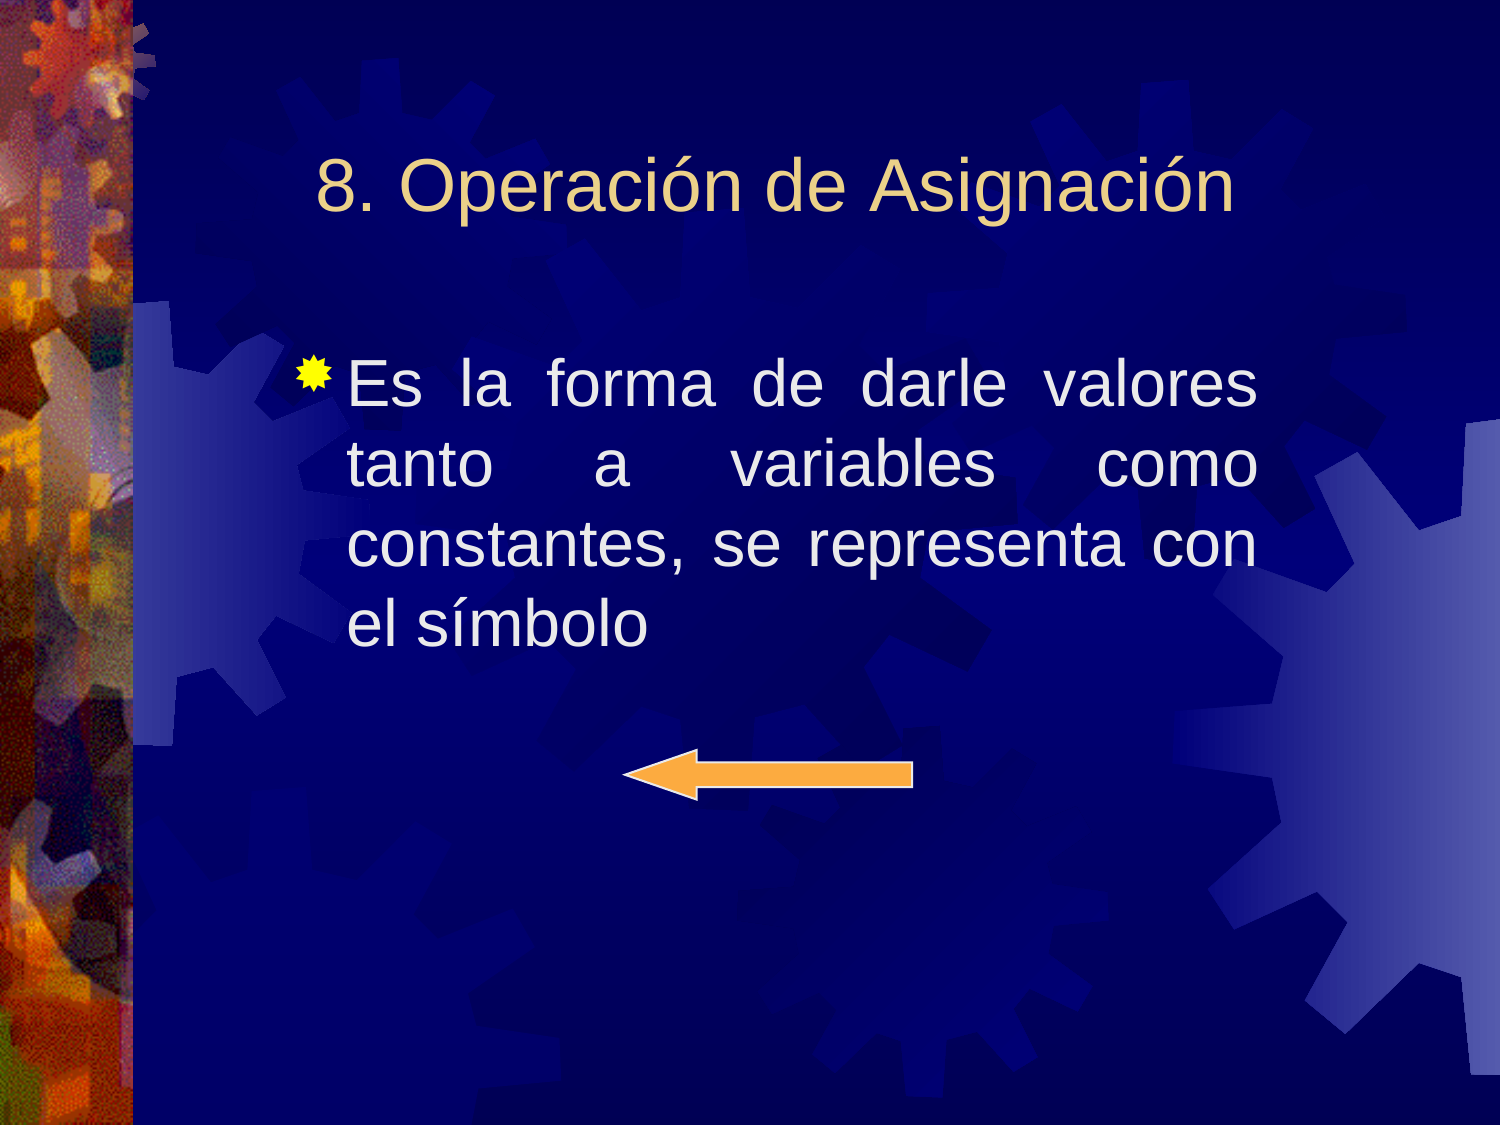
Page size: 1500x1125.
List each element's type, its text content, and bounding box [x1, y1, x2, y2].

title 8. Operación de Asignación [299, 87, 1300, 275]
picture [0, 0, 133, 1125]
list Es la forma de darle valores tanto a variables como constantes, se representa con el símbolo [274, 332, 1275, 951]
text_box [624, 750, 913, 800]
